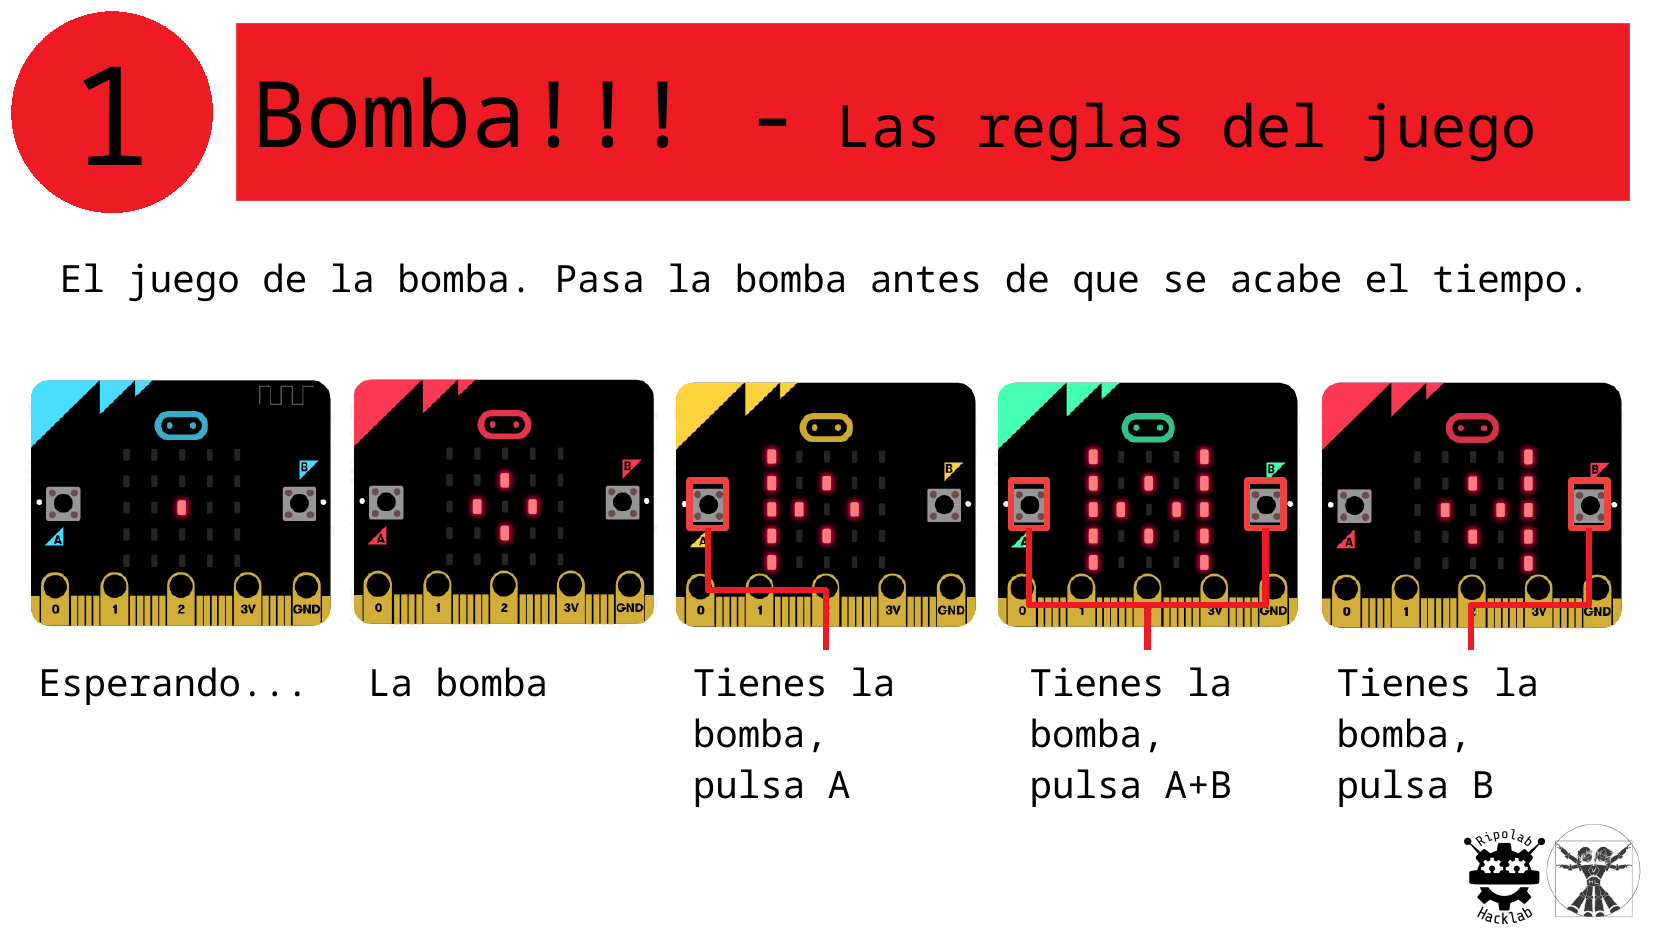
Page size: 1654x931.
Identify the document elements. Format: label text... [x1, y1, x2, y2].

text_box Bomba!!! - Las reglas del juego [236, 23, 1630, 201]
text_box Tienes la bomba, pulsa A [678, 649, 974, 811]
text_box La bomba [353, 649, 649, 736]
picture [1464, 820, 1642, 924]
text_box 1 [11, 11, 213, 213]
picture [1250, 484, 1280, 525]
text_box Esperando... [23, 649, 336, 762]
picture [674, 379, 977, 628]
picture [693, 484, 723, 525]
picture [28, 376, 334, 627]
picture [994, 380, 1300, 630]
text_box Tienes la bomba, pulsa A+B [1014, 649, 1311, 811]
picture [1574, 484, 1604, 525]
text_box Tienes la bomba, pulsa B [1321, 649, 1618, 811]
picture [350, 376, 658, 628]
picture [1014, 484, 1044, 525]
picture [1320, 381, 1624, 630]
text_box El juego de la bomba. Pasa la bomba antes de que se acabe el tiempo. [45, 245, 1625, 407]
